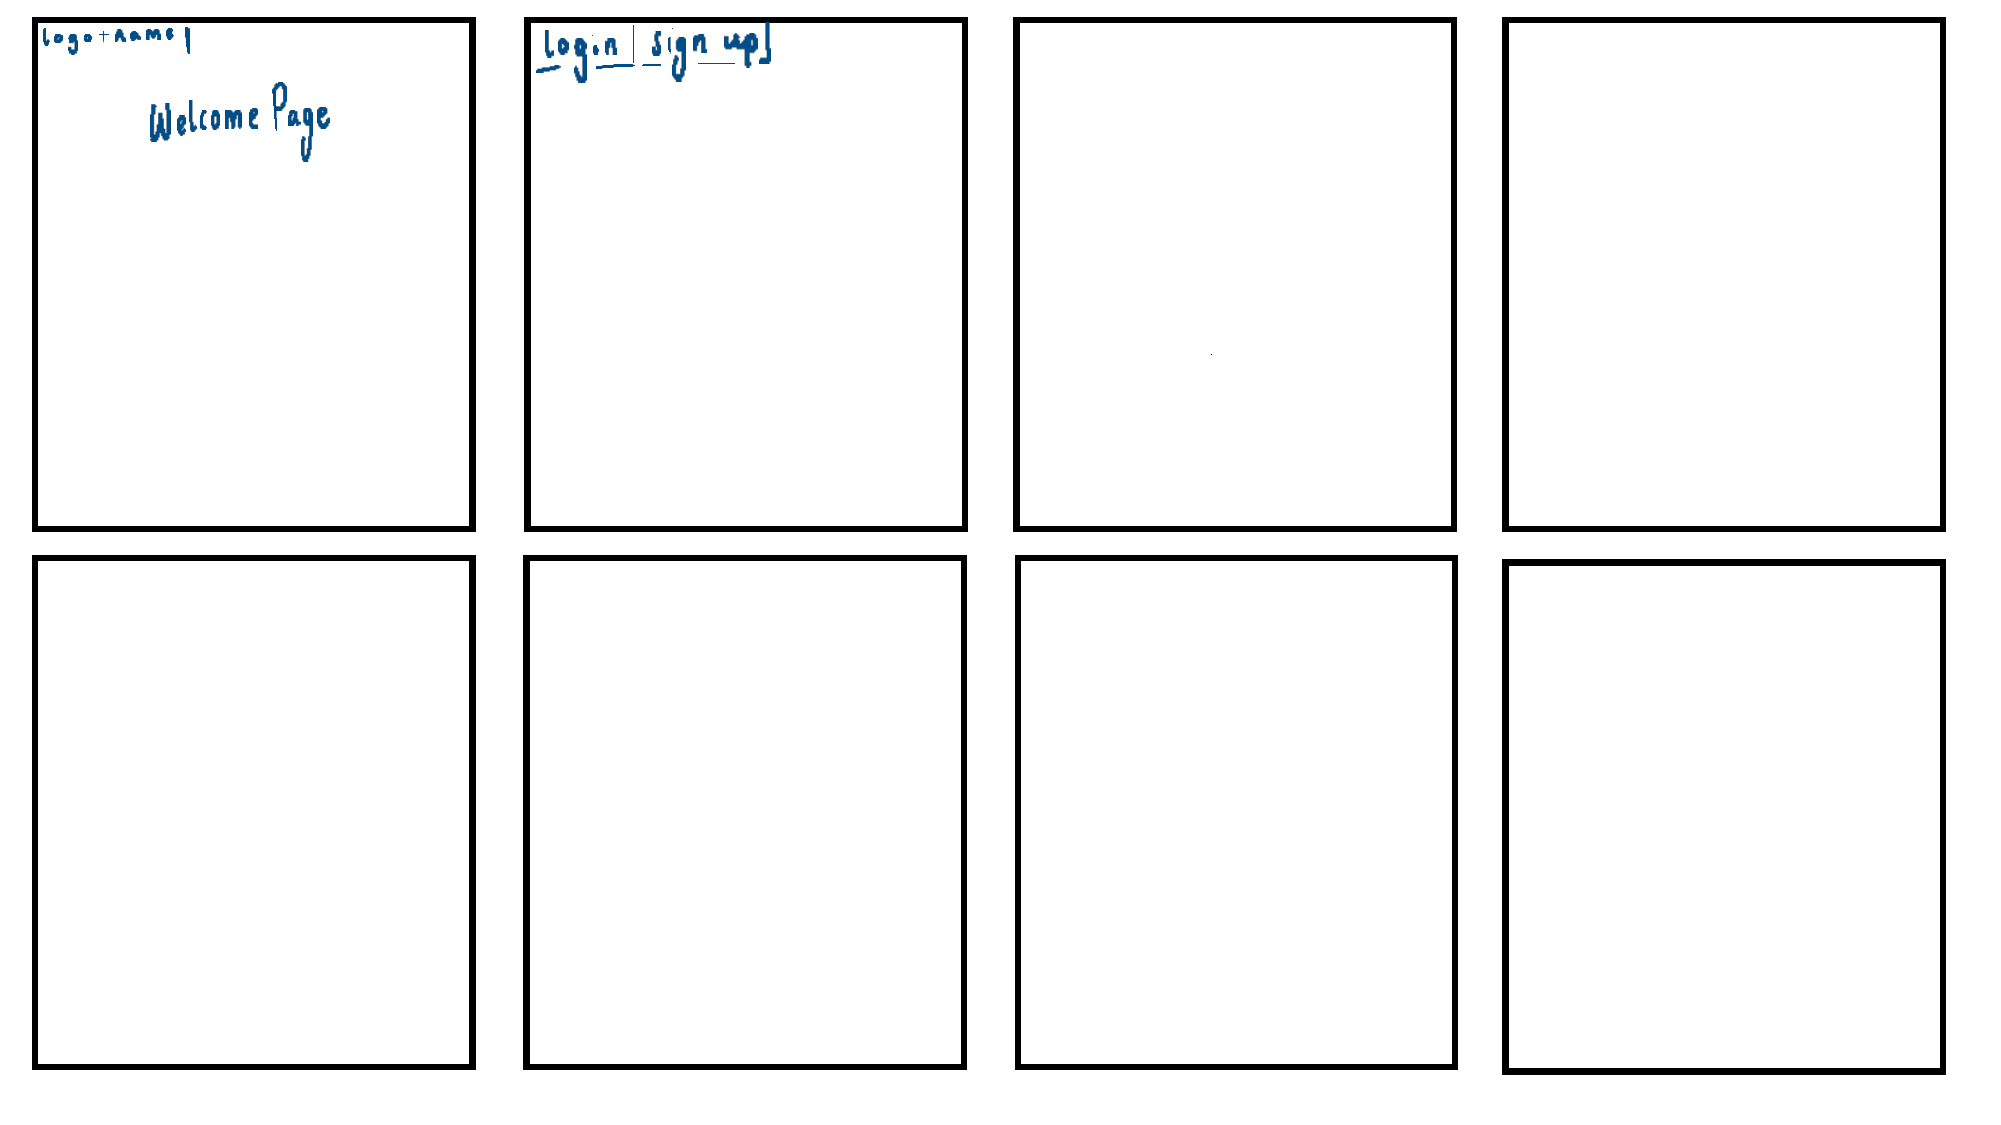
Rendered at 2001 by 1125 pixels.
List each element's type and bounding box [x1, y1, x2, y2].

picture [189, 100, 197, 132]
text_box [528, 20, 965, 529]
picture [759, 22, 771, 64]
picture [536, 65, 561, 73]
picture [166, 28, 174, 40]
picture [288, 108, 313, 162]
text_box [1016, 20, 1454, 529]
picture [698, 33, 758, 68]
picture [593, 45, 599, 55]
picture [693, 34, 707, 53]
picture [225, 110, 242, 129]
picture [574, 38, 587, 84]
picture [652, 31, 661, 56]
picture [84, 34, 92, 42]
text_box [1505, 20, 1943, 529]
picture [177, 115, 186, 136]
text_box [526, 558, 964, 1067]
picture [272, 82, 287, 131]
picture [54, 34, 63, 43]
picture [130, 31, 141, 41]
picture [211, 110, 220, 130]
text_box [35, 20, 472, 529]
text_box [1505, 563, 1943, 1071]
picture [596, 64, 635, 69]
picture [150, 103, 171, 142]
picture [146, 29, 161, 40]
picture [249, 108, 258, 129]
picture [200, 110, 207, 130]
picture [672, 38, 686, 82]
text_box [35, 558, 472, 1067]
picture [68, 34, 78, 55]
picture [605, 38, 617, 55]
picture [43, 28, 50, 46]
picture [115, 29, 126, 42]
picture [185, 27, 190, 54]
picture [99, 31, 109, 43]
picture [545, 30, 554, 58]
picture [558, 38, 569, 55]
text_box [1018, 558, 1455, 1067]
picture [317, 107, 330, 129]
